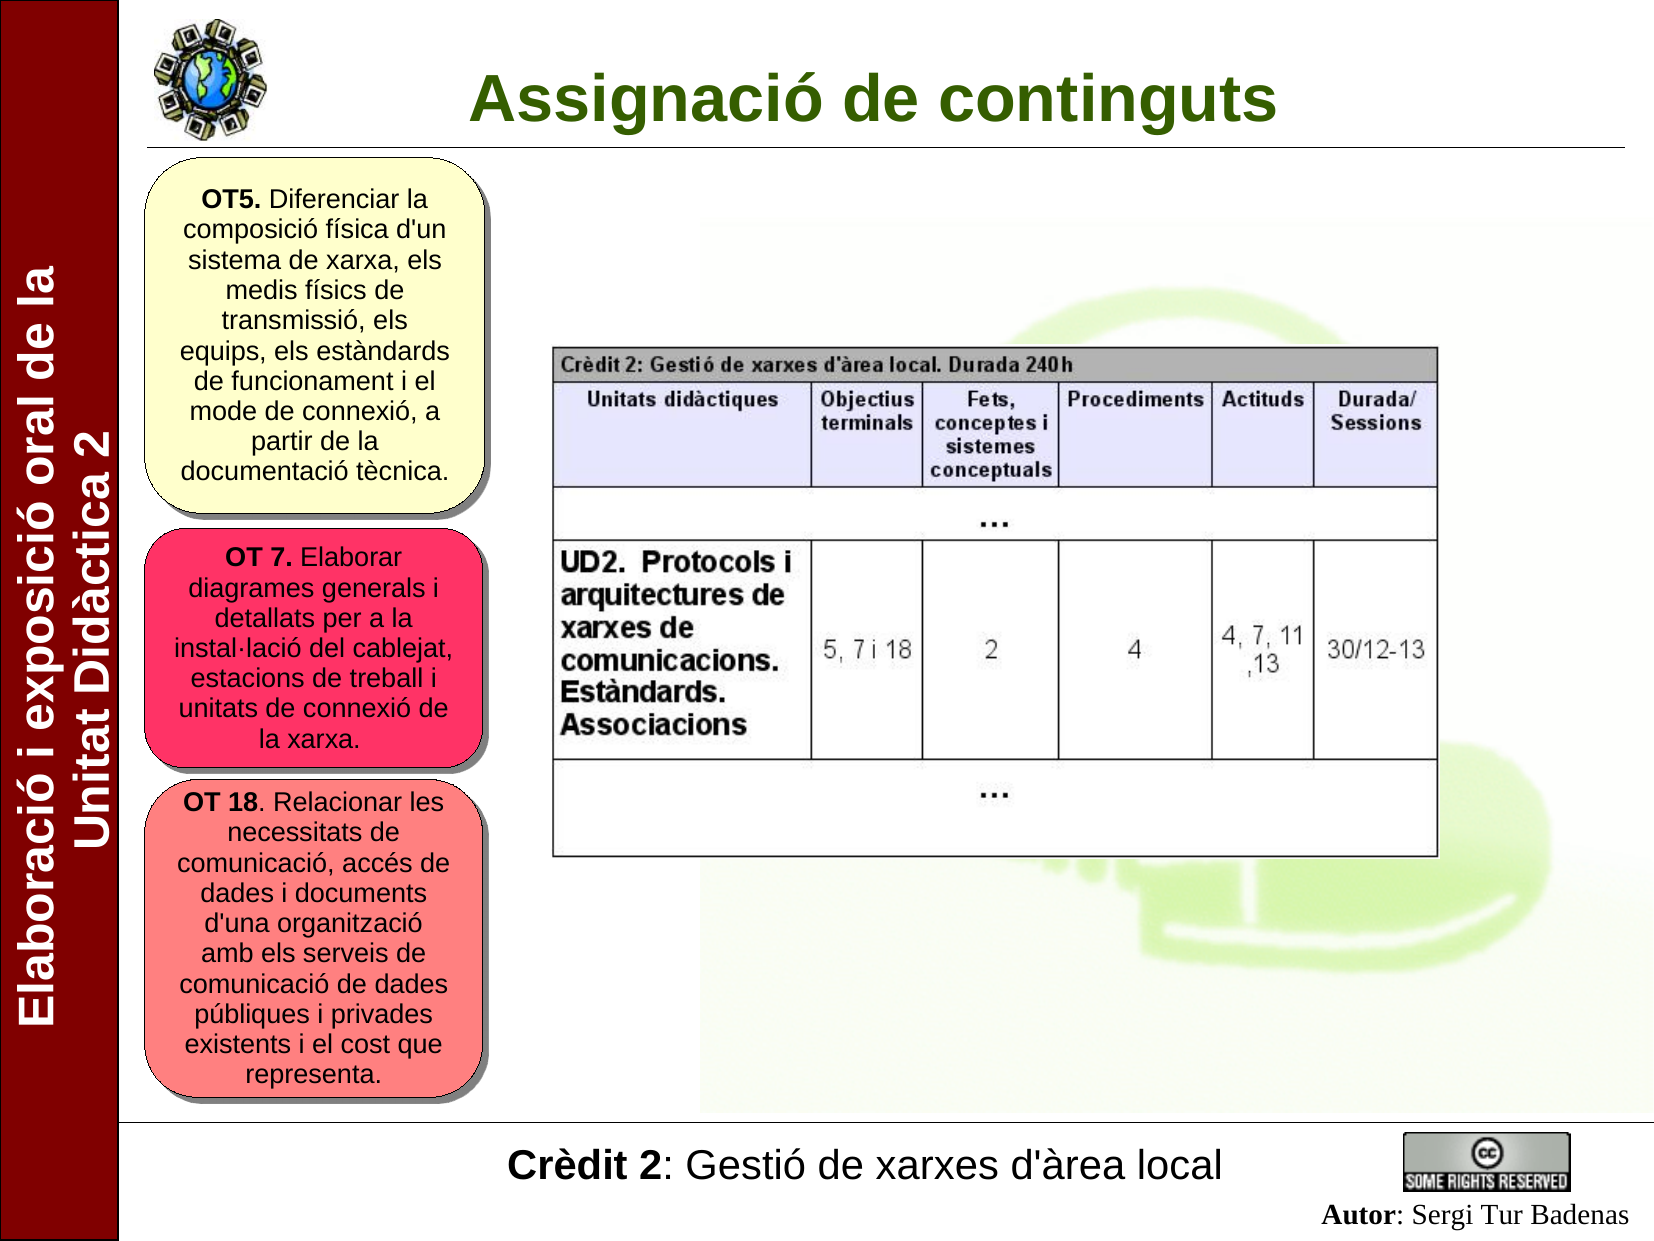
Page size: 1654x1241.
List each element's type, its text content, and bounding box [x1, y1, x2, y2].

picture [551, 217, 1654, 1113]
picture [154, 19, 268, 49]
text_box OT 7. Elaborar diagrames generals i detallats per a la instal·lació del cablejat, estacions de treball i unitats de connexió de la xarxa. [144, 528, 483, 768]
picture [1403, 1132, 1571, 1192]
title Assignació de continguts [129, 49, 1619, 148]
text_box OT 18. Relacionar les necessitats de comunicació, accés de dades i documents d'una organització amb els serveis de comunicació de dades públiques i privades existents i el cost que representa. [144, 779, 483, 1098]
text_box OT5. Diferenciar la composició física d'un sistema de xarxa, els medis físics de transmissió, els equips, els estàndards de funcionament i el mode de connexió, a partir de la documentació tècnica. [144, 157, 485, 514]
